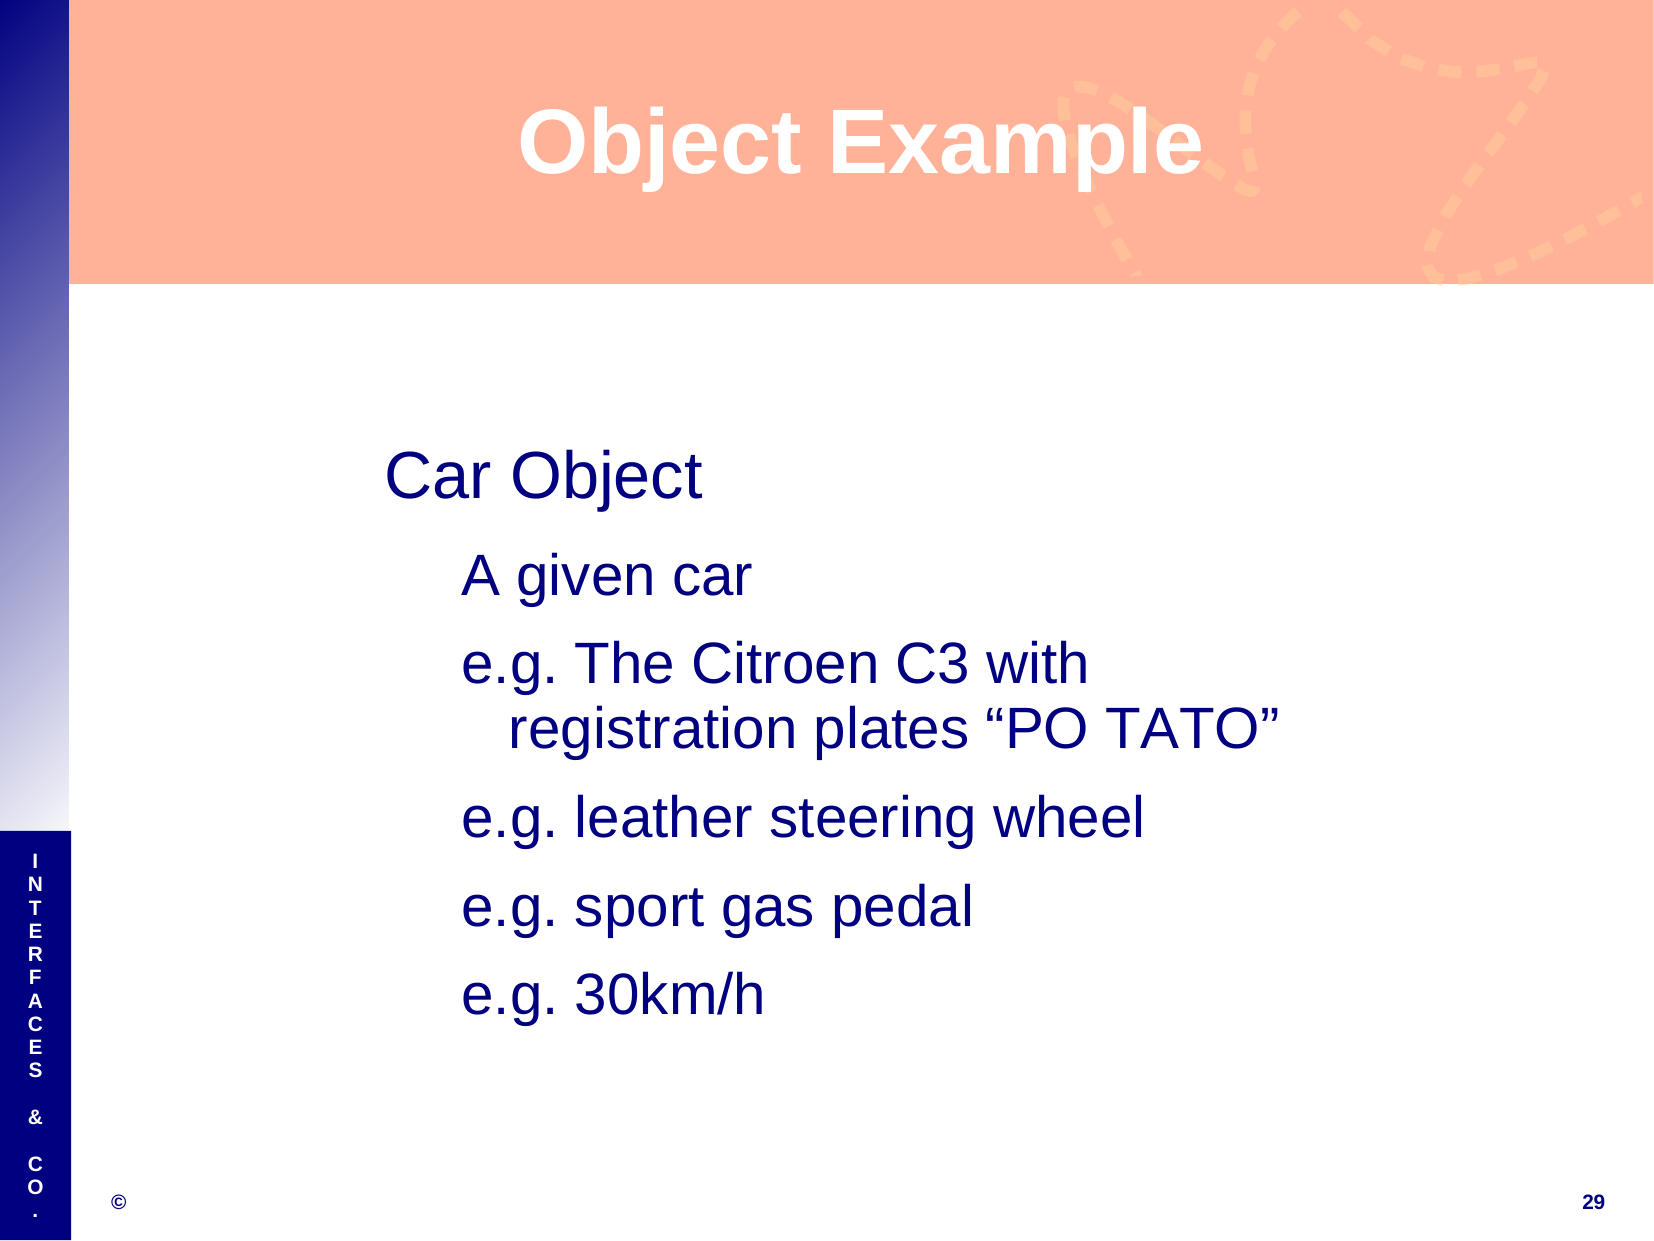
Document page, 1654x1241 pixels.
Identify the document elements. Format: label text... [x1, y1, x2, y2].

title Object Example [106, 37, 1617, 246]
text_box I N T E R F A C E S & C O . [0, 830, 71, 1241]
list Car Object A given car e.g. The Citroen C3 with registration plates “PO TATO” e.g. leather steering wheel e.g. sport gas pedal e.g. 30km/h [366, 438, 1298, 1072]
